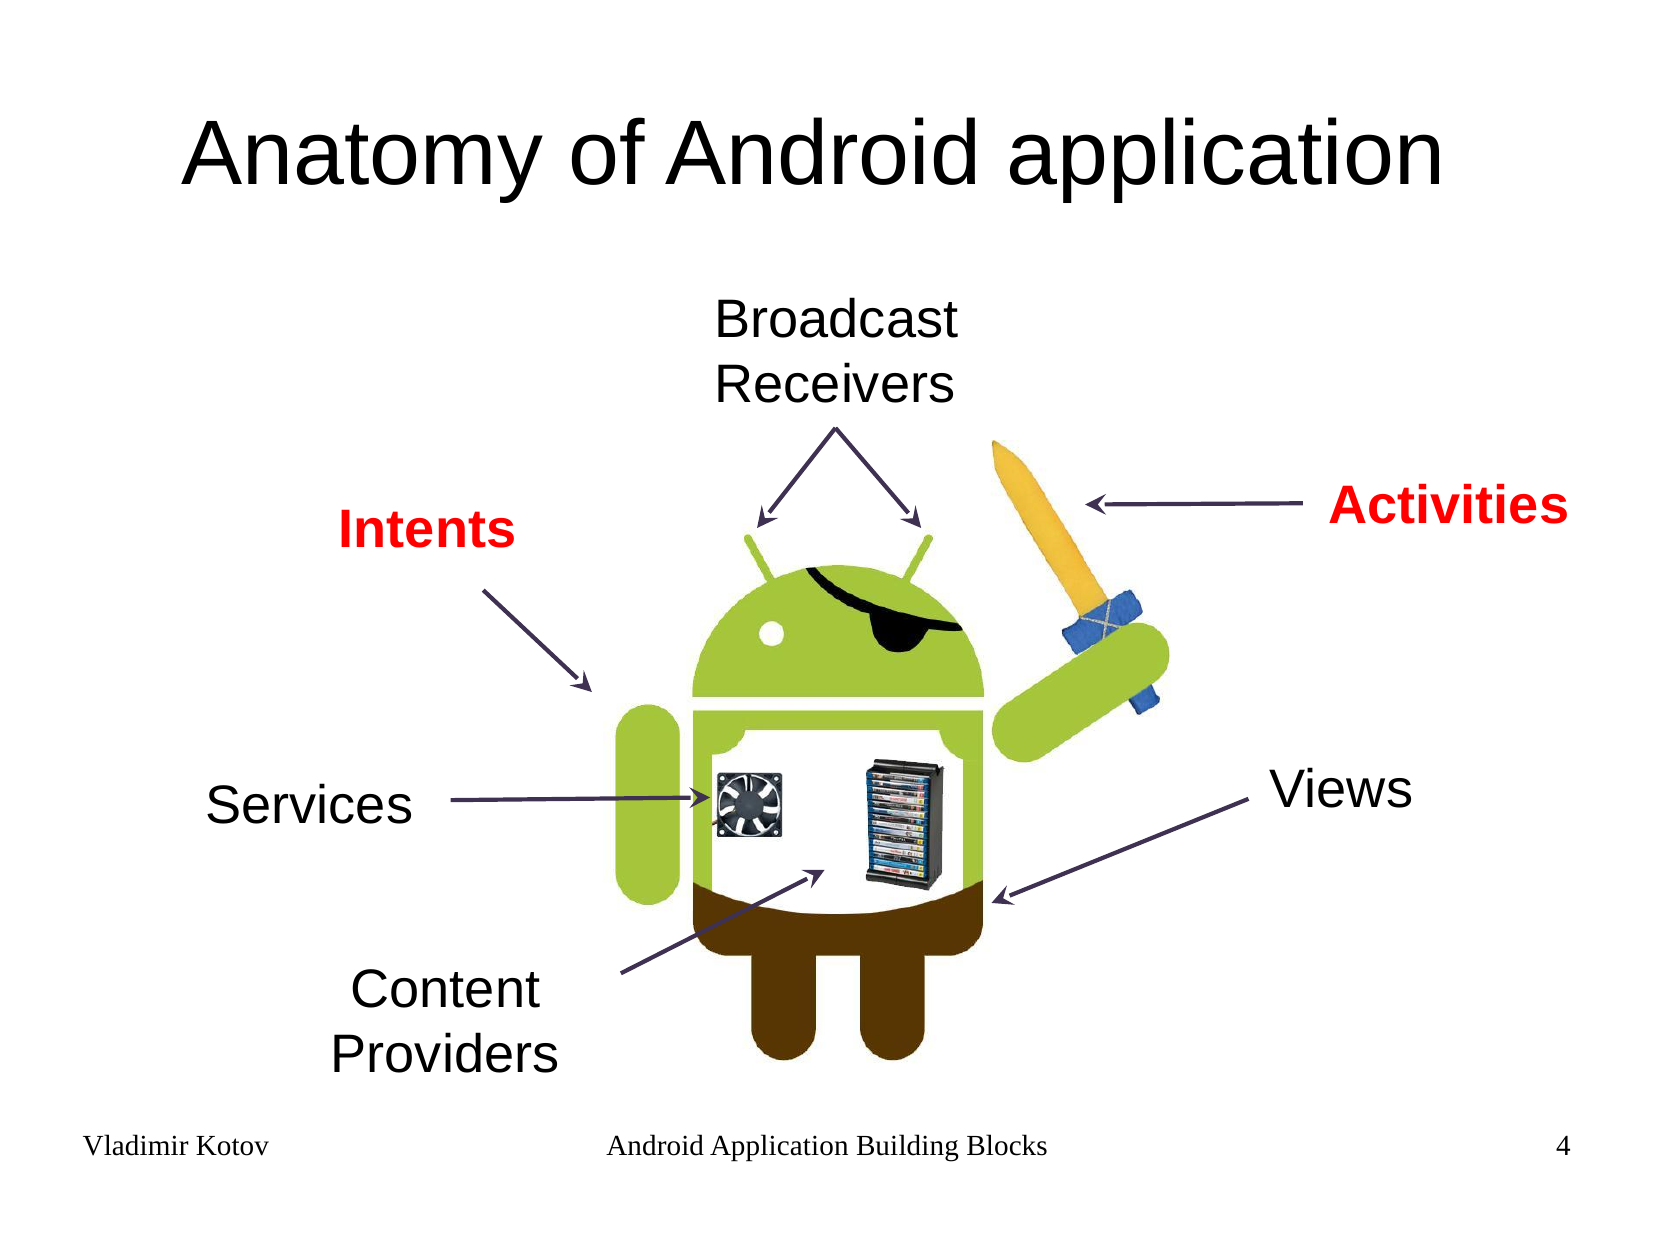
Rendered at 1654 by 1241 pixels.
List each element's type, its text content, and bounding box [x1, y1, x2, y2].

text_box Broadcast Receivers [699, 275, 1138, 352]
text_box Views [1254, 745, 1597, 866]
text_box [603, 440, 1180, 1067]
title Anatomy of Android application [82, 56, 1571, 250]
text_box Content Providers [304, 945, 587, 1108]
text_box Services [168, 762, 451, 838]
text_box Intents [254, 485, 602, 562]
text_box Activities [1313, 461, 1654, 538]
